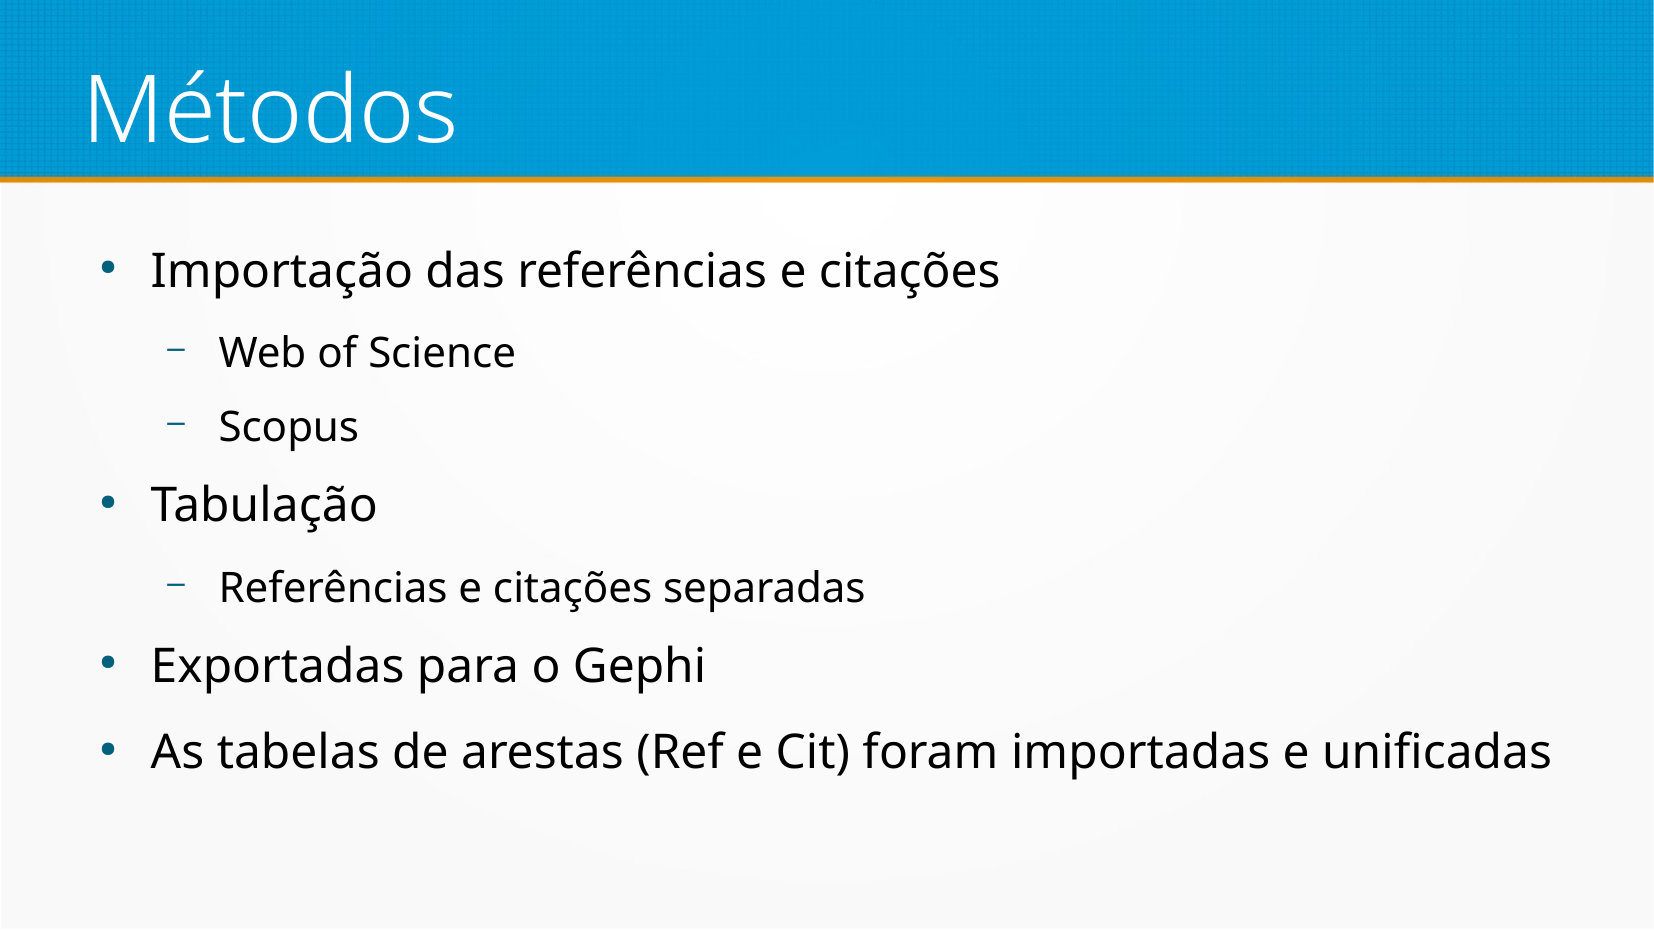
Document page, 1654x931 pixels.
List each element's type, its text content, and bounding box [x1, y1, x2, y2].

picture [0, 175, 1654, 931]
title Métodos [82, 14, 1571, 171]
list Importação das referências e citações Web of Science Scopus Tabulação Referências e citações separadas Exportadas para o Gephi As tabelas de arestas (Ref e Cit) foram importadas e unificadas [82, 236, 1563, 811]
